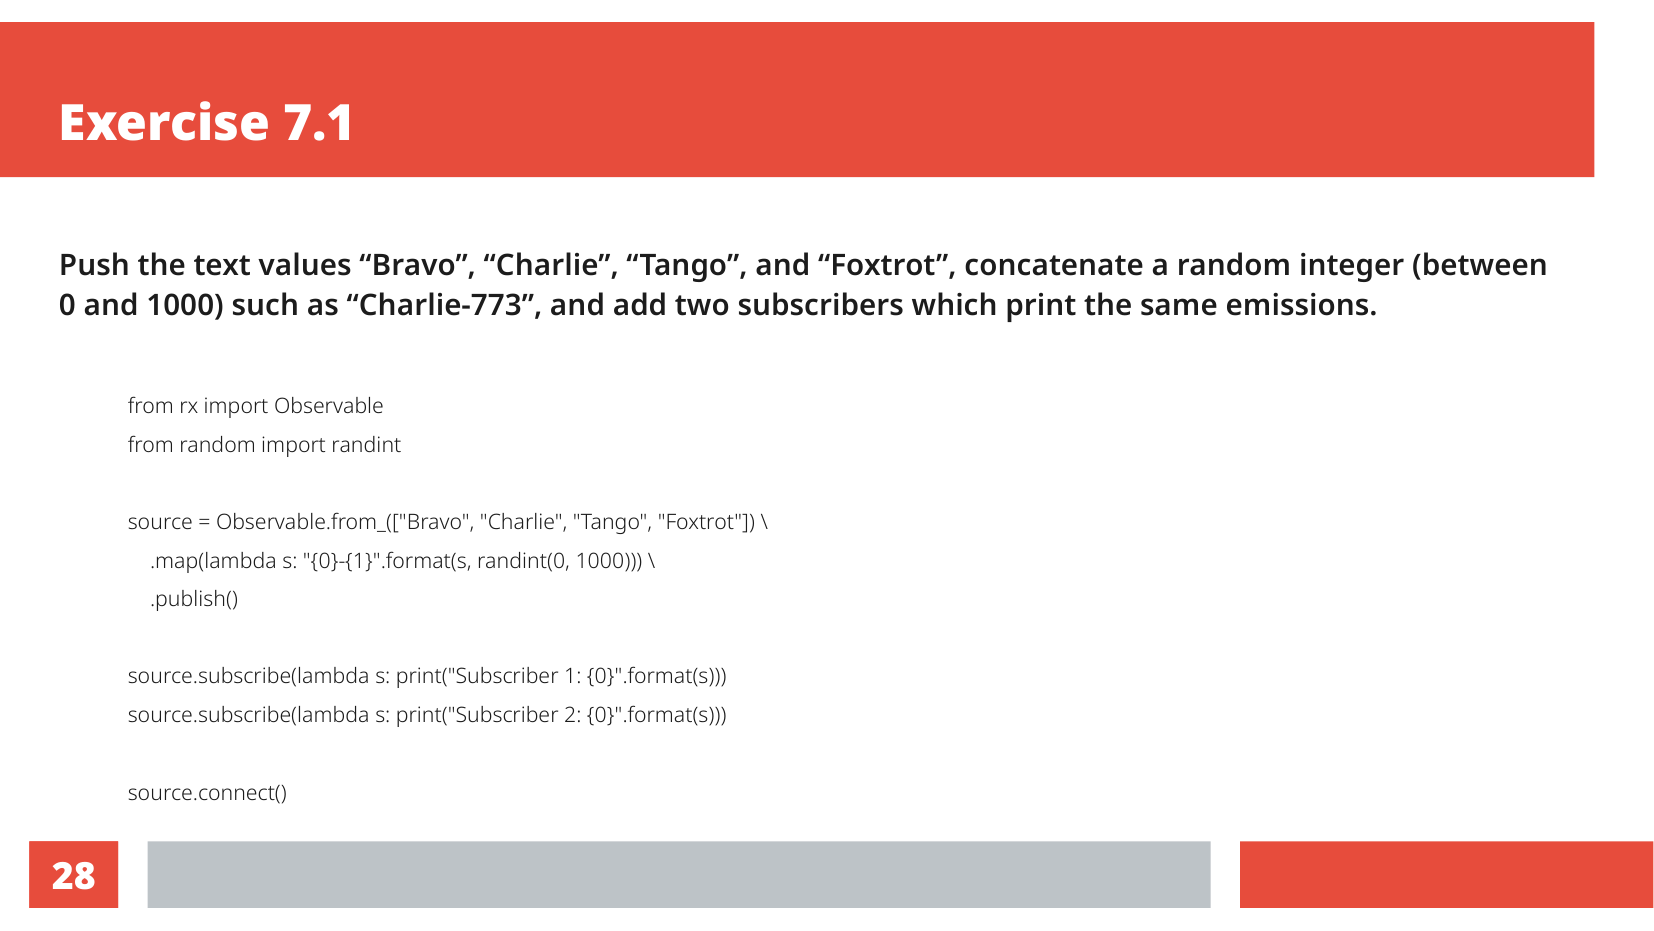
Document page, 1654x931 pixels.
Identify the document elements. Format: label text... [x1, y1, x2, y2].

title Exercise 7.1 [58, 44, 1595, 155]
list Push the text values “Bravo”, “Charlie”, “Tango”, and “Foxtrot”, concatenate a random integer (between 0 and 1000) such as “Charlie-773”, and add two subscribers which print the same emissions. from rx import Observable from random import randint source = Observable.from_(["Bravo", "Charlie", "Tango", "Foxtrot"]) \ .map(lambda s: "{0}-{1}".format(s, randint(0, 1000))) \ .publish() source.subscribe(lambda s: print("Subscriber 1: {0}".format(s))) source.subscribe(lambda s: print("Subscriber 2: {0}".format(s))) source.connect() [58, 243, 1565, 820]
